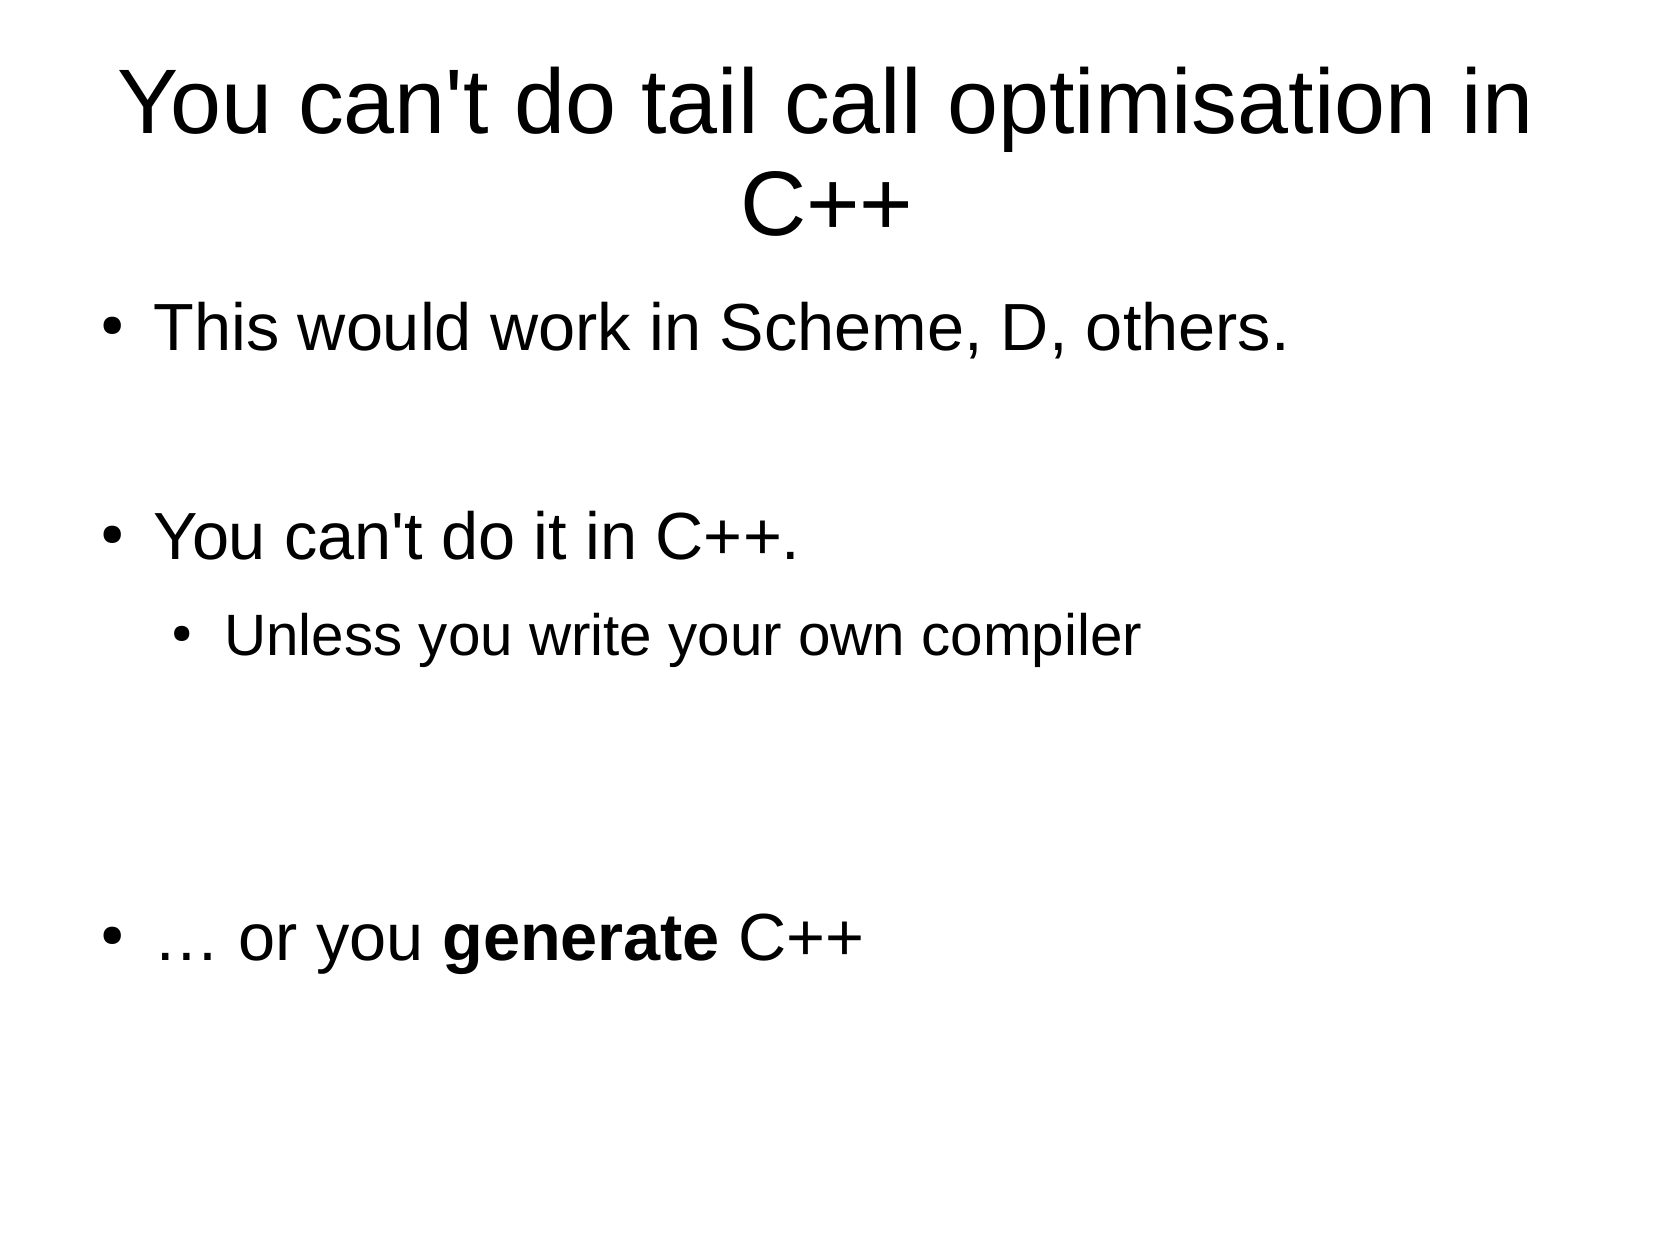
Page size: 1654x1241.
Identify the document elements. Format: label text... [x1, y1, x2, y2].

list This would work in Scheme, D, others. You can't do it in C++. Unless you write your own compiler … or you generate C++ [82, 290, 1571, 1109]
title You can't do tail call optimisation in C++ [82, 49, 1571, 257]
